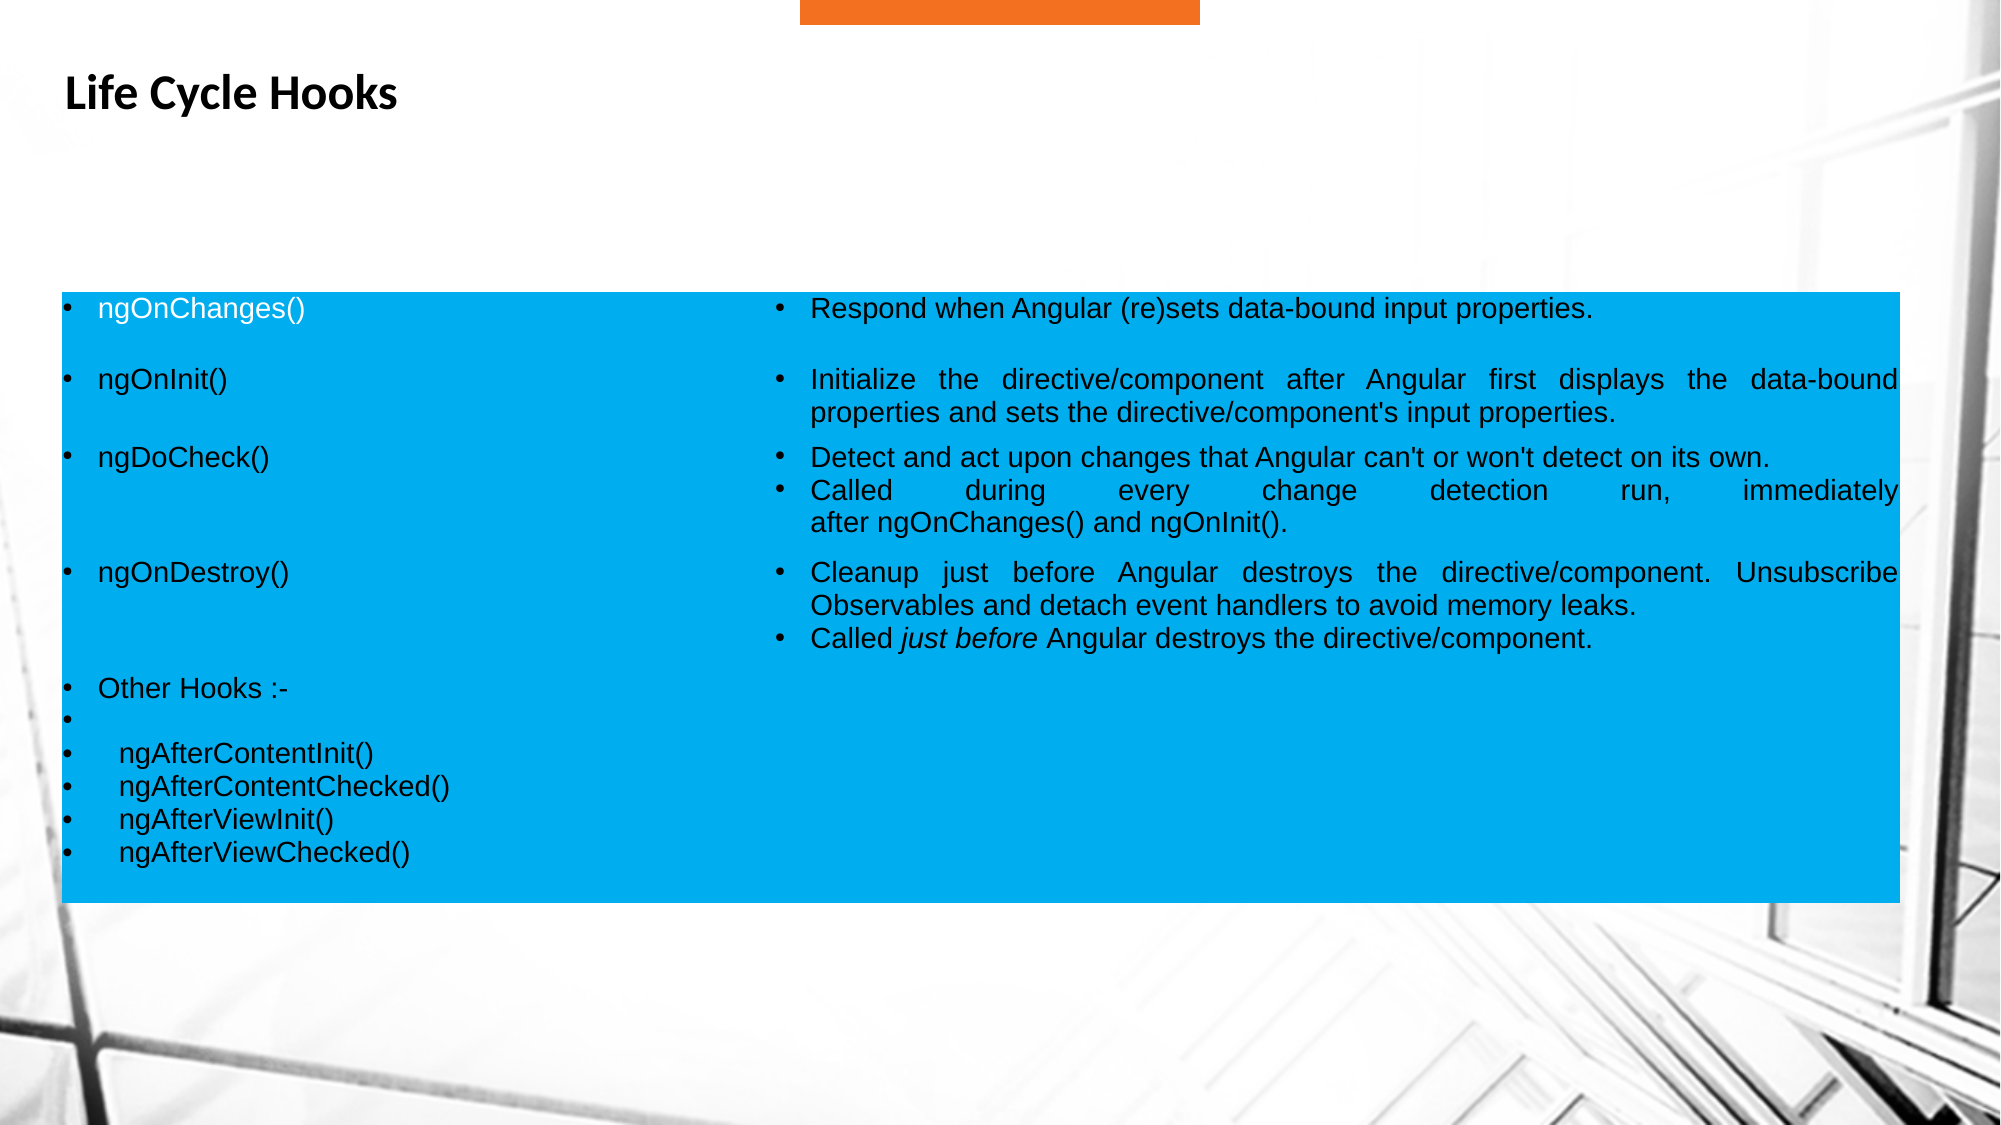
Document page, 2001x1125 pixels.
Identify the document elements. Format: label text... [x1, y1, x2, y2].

title Life Cycle Hooks [50, 63, 1951, 150]
table_cell Initialize the directive/component after Angular first displays the data-bound properties and sets the directive/component's input properties. [775, 364, 1900, 441]
table_header Respond when Angular (re)sets data-bound input properties. [775, 292, 1900, 364]
table_cell Cleanup just before Angular destroys the directive/component. Unsubscribe Observables and detach event handlers to avoid memory leaks. Called just before Angular destroys the directive/component. [775, 556, 1900, 672]
table_cell Detect and act upon changes that Angular can't or won't detect on its own. Called during every change detection run, immediately after ngOnChanges() and ngOnInit(). [775, 441, 1900, 556]
table_header ngOnChanges() [62, 292, 775, 364]
table_cell Other Hooks :- ngAfterContentInit() ngAfterContentChecked() ngAfterViewInit() ngAfterViewChecked() [62, 672, 1900, 903]
table_cell ngOnDestroy() [62, 556, 775, 672]
table_cell ngDoCheck() [62, 441, 775, 556]
table_cell ngOnInit() [62, 364, 775, 441]
